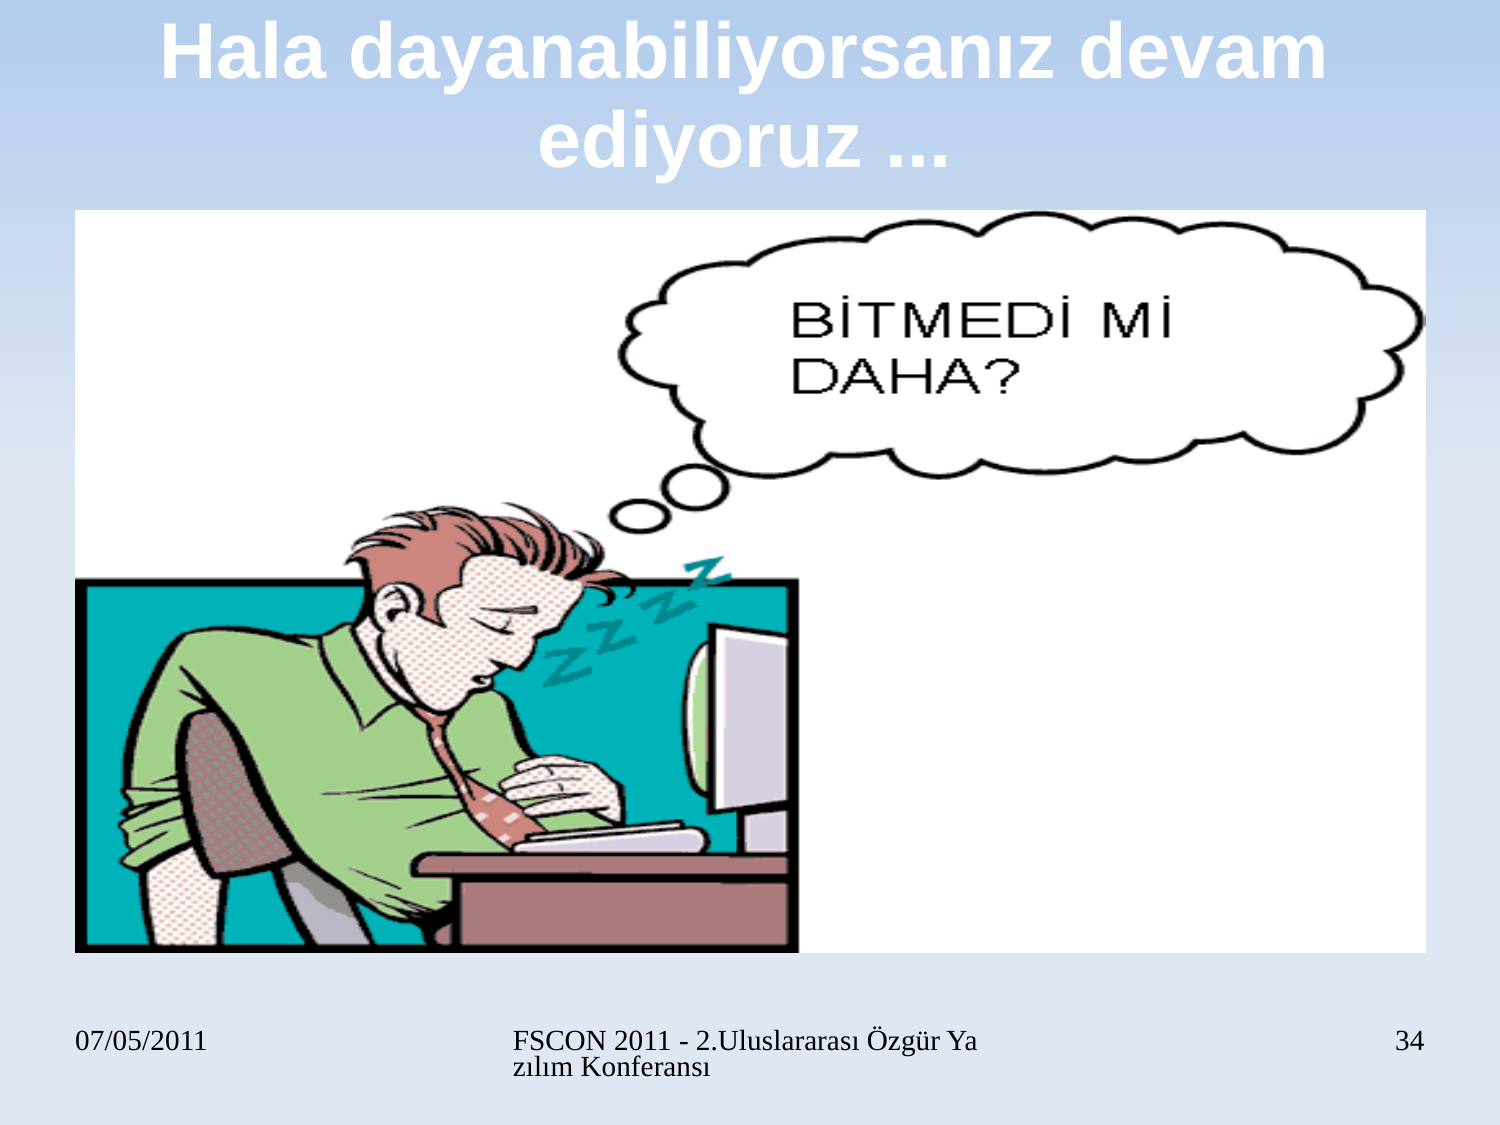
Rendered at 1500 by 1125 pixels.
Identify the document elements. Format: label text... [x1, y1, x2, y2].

title Hala dayanabiliyorsanız devam ediyoruz ... [69, 0, 1420, 188]
picture [0, 0, 1500, 1125]
